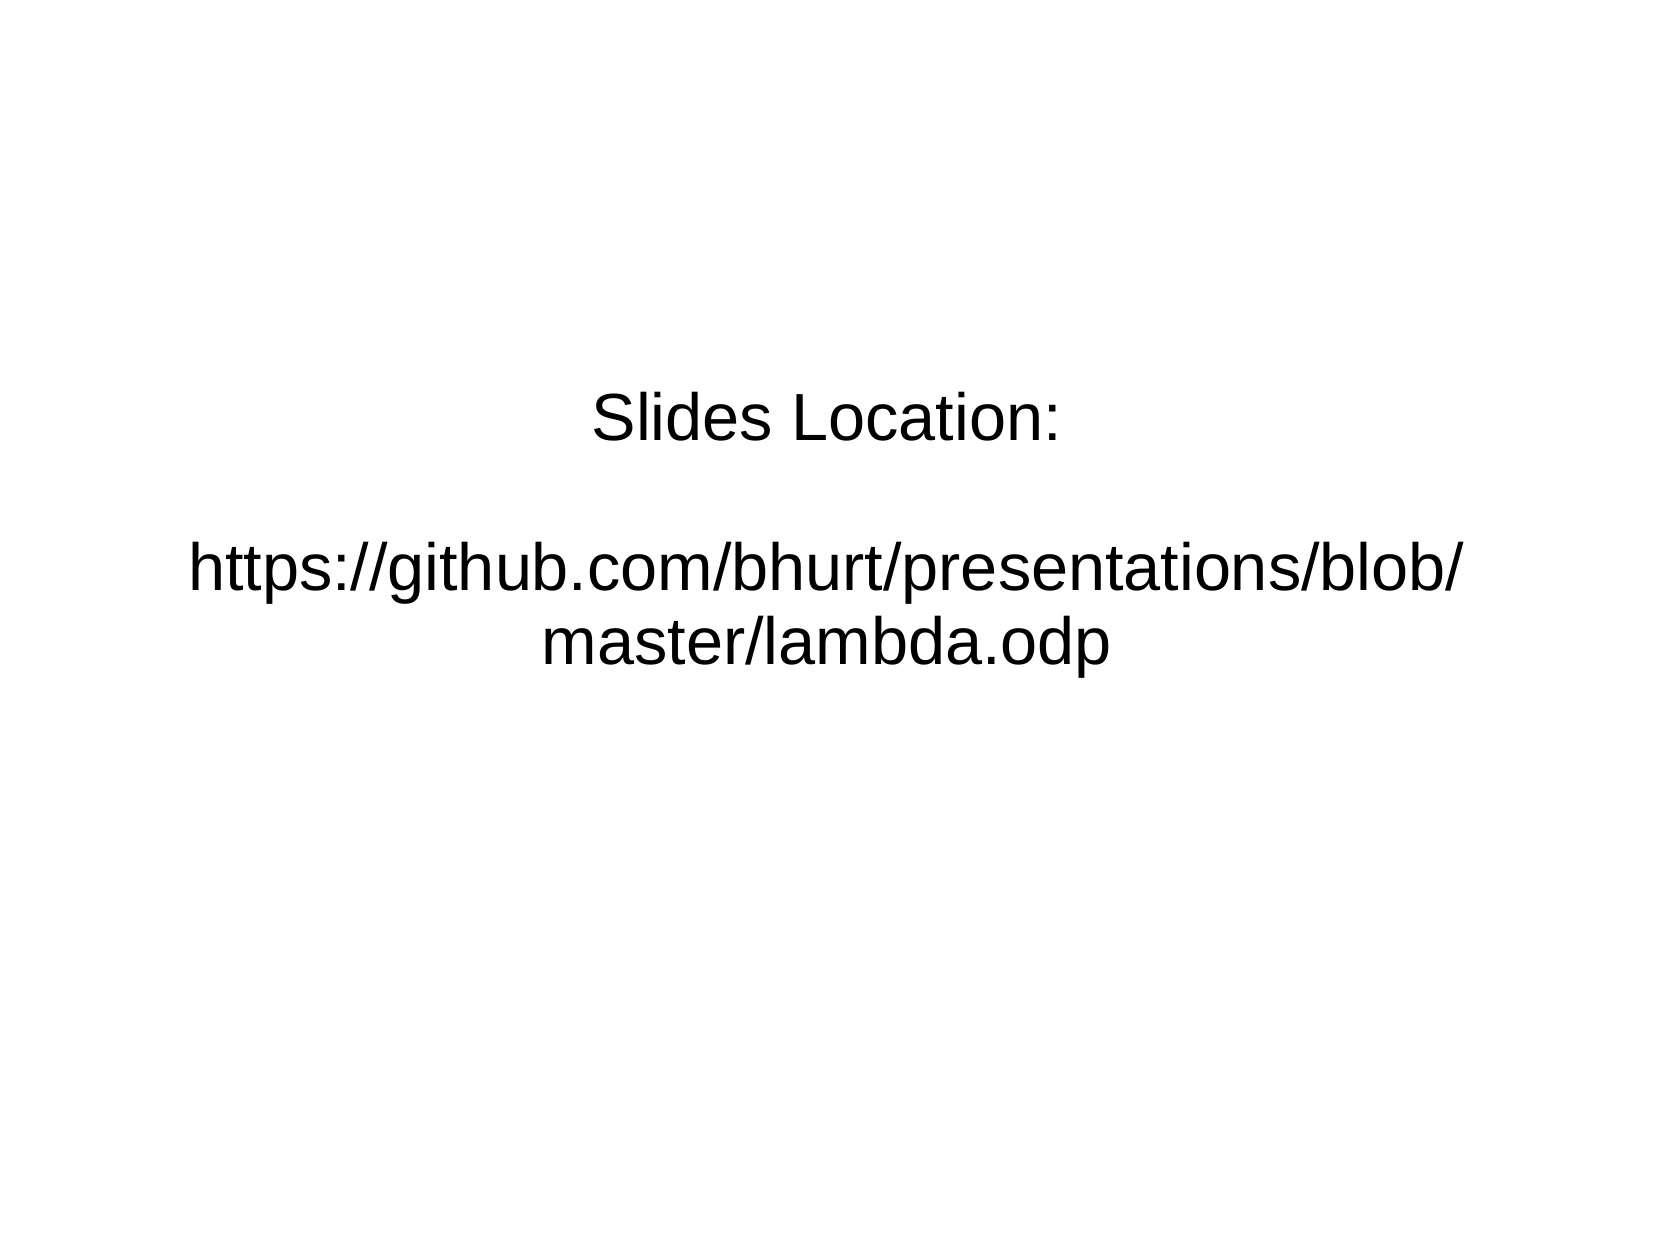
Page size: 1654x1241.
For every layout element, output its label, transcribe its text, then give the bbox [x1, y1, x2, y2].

subtitle Slides Location: https://github.com/bhurt/presentations/blob/master/lambda.odp [82, 49, 1571, 1010]
